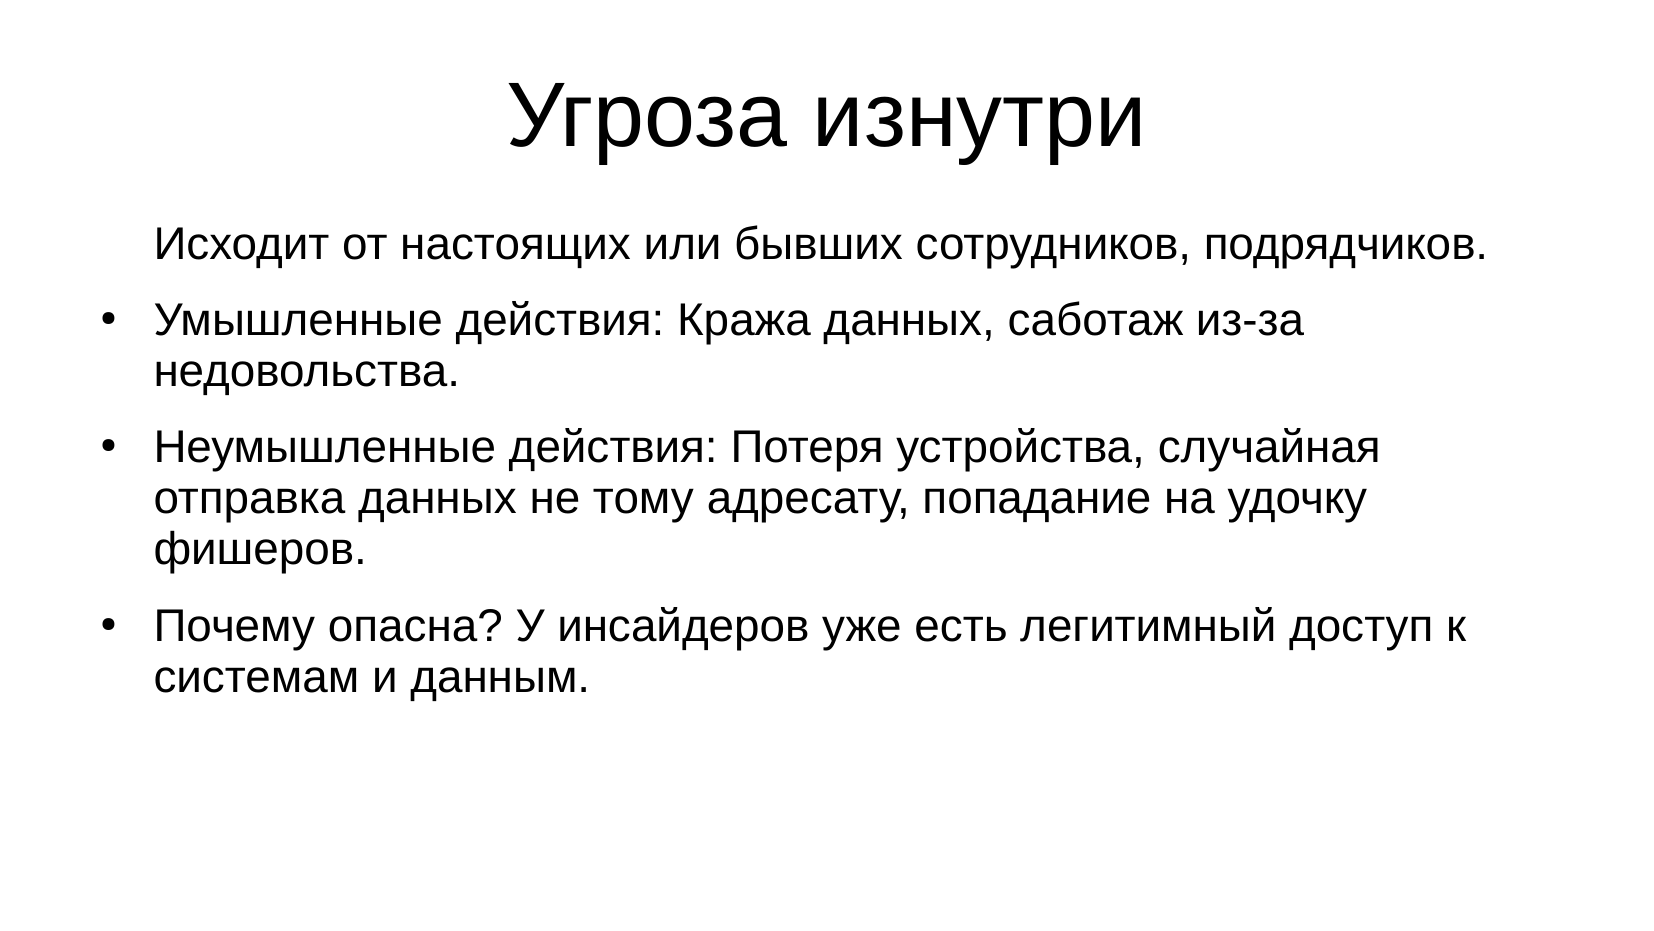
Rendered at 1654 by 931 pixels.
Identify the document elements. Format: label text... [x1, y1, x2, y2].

list Исходит от настоящих или бывших сотрудников, подрядчиков. Умышленные действия: Кража данных, саботаж из-за недовольства. Неумышленные действия: Потеря устройства, случайная отправка данных не тому адресату, попадание на удочку фишеров. Почему опасна? У инсайдеров уже есть легитимный доступ к системам и данным. [82, 217, 1571, 758]
title Угроза изнутри [82, 37, 1571, 193]
